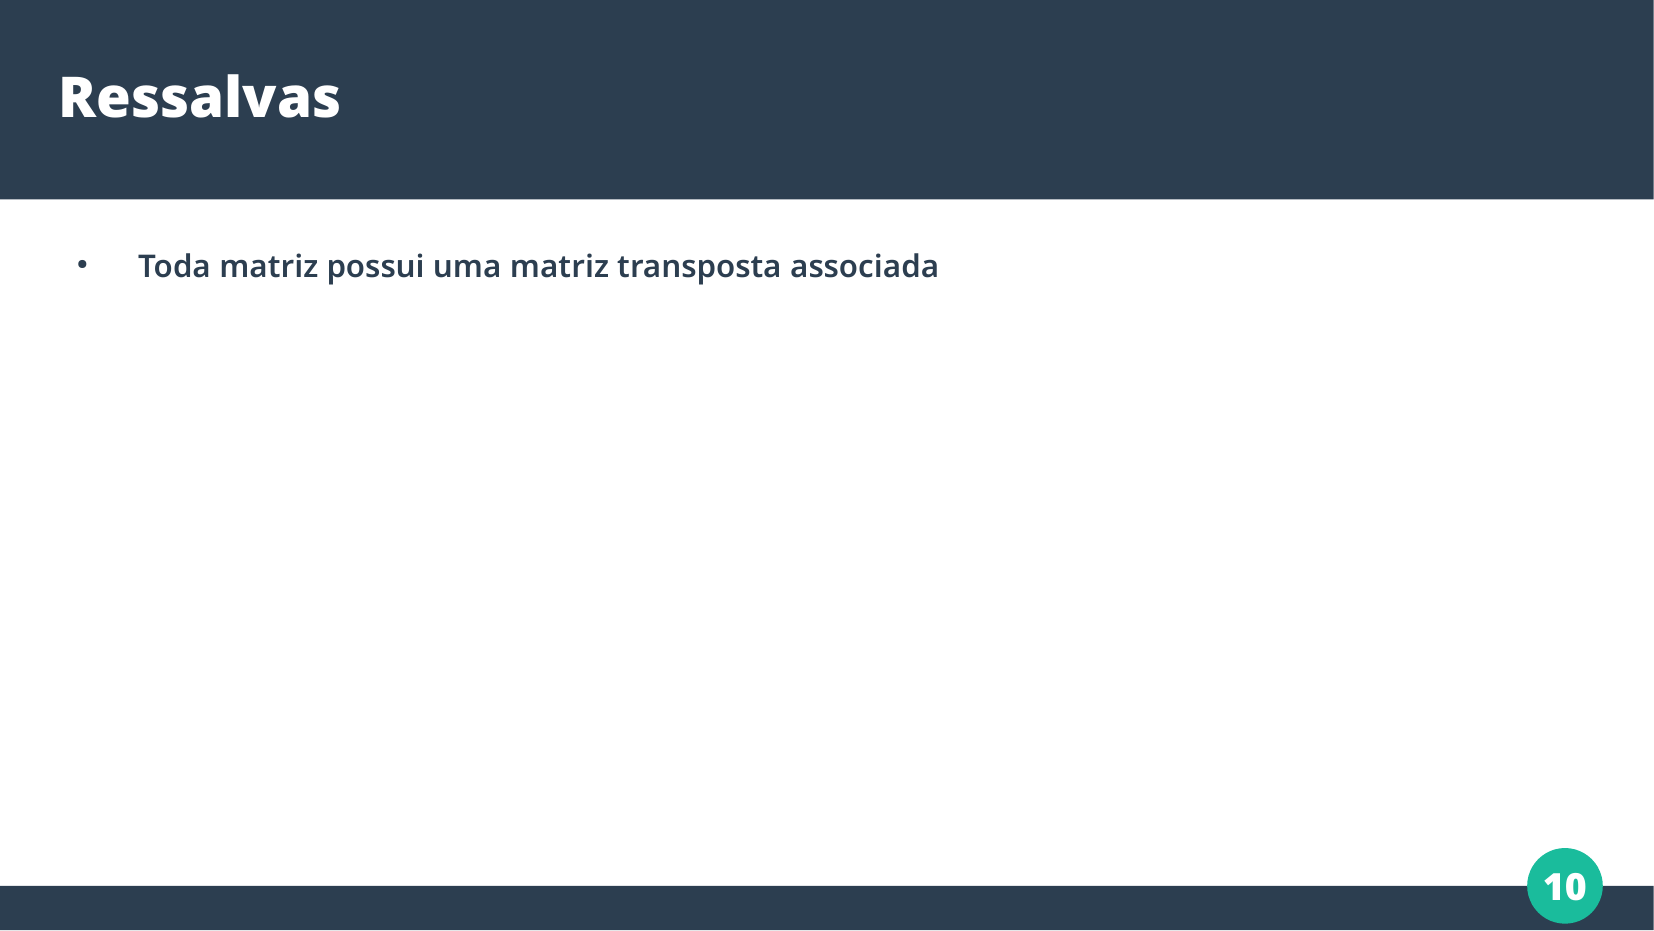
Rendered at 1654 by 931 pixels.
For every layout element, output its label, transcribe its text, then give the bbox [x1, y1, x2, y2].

list Toda matriz possui uma matriz transposta associada [59, 243, 1595, 864]
title Ressalvas [59, 37, 1595, 155]
